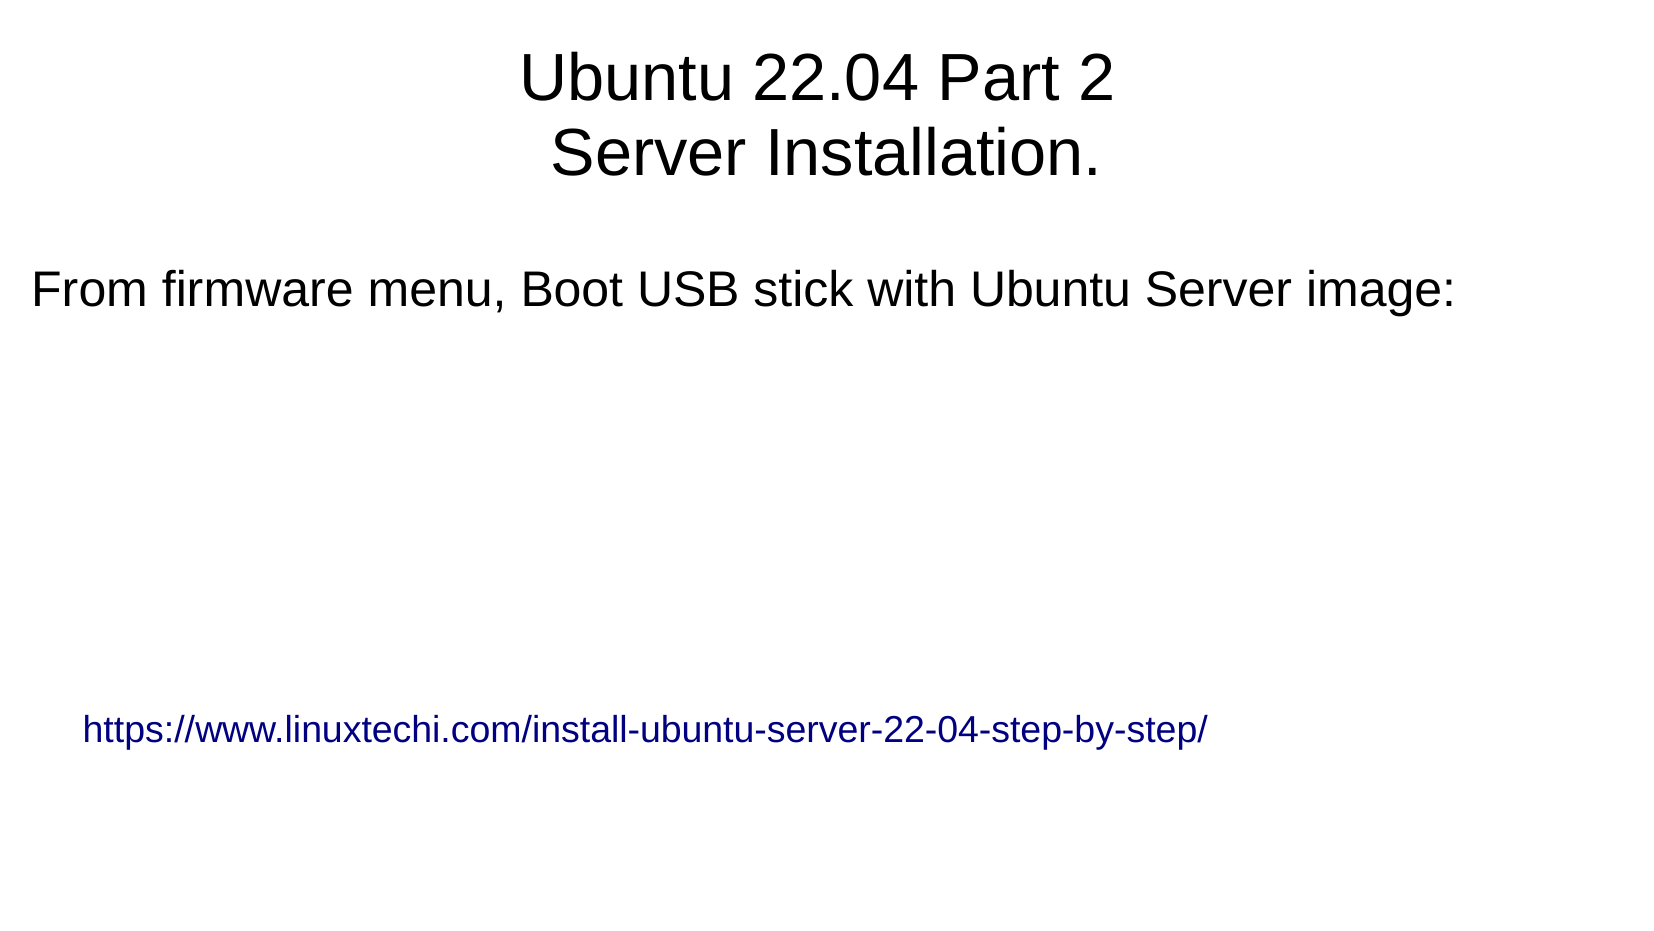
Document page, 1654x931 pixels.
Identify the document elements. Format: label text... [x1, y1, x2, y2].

subtitle https://www.linuxtechi.com/install-ubuntu-server-22-04-step-by-step/ [82, 708, 1571, 894]
title Ubuntu 22.04 Part 2 Server Installation. [82, 37, 1571, 193]
text_box From firmware menu, Boot USB stick with Ubuntu Server image: [31, 261, 1520, 591]
